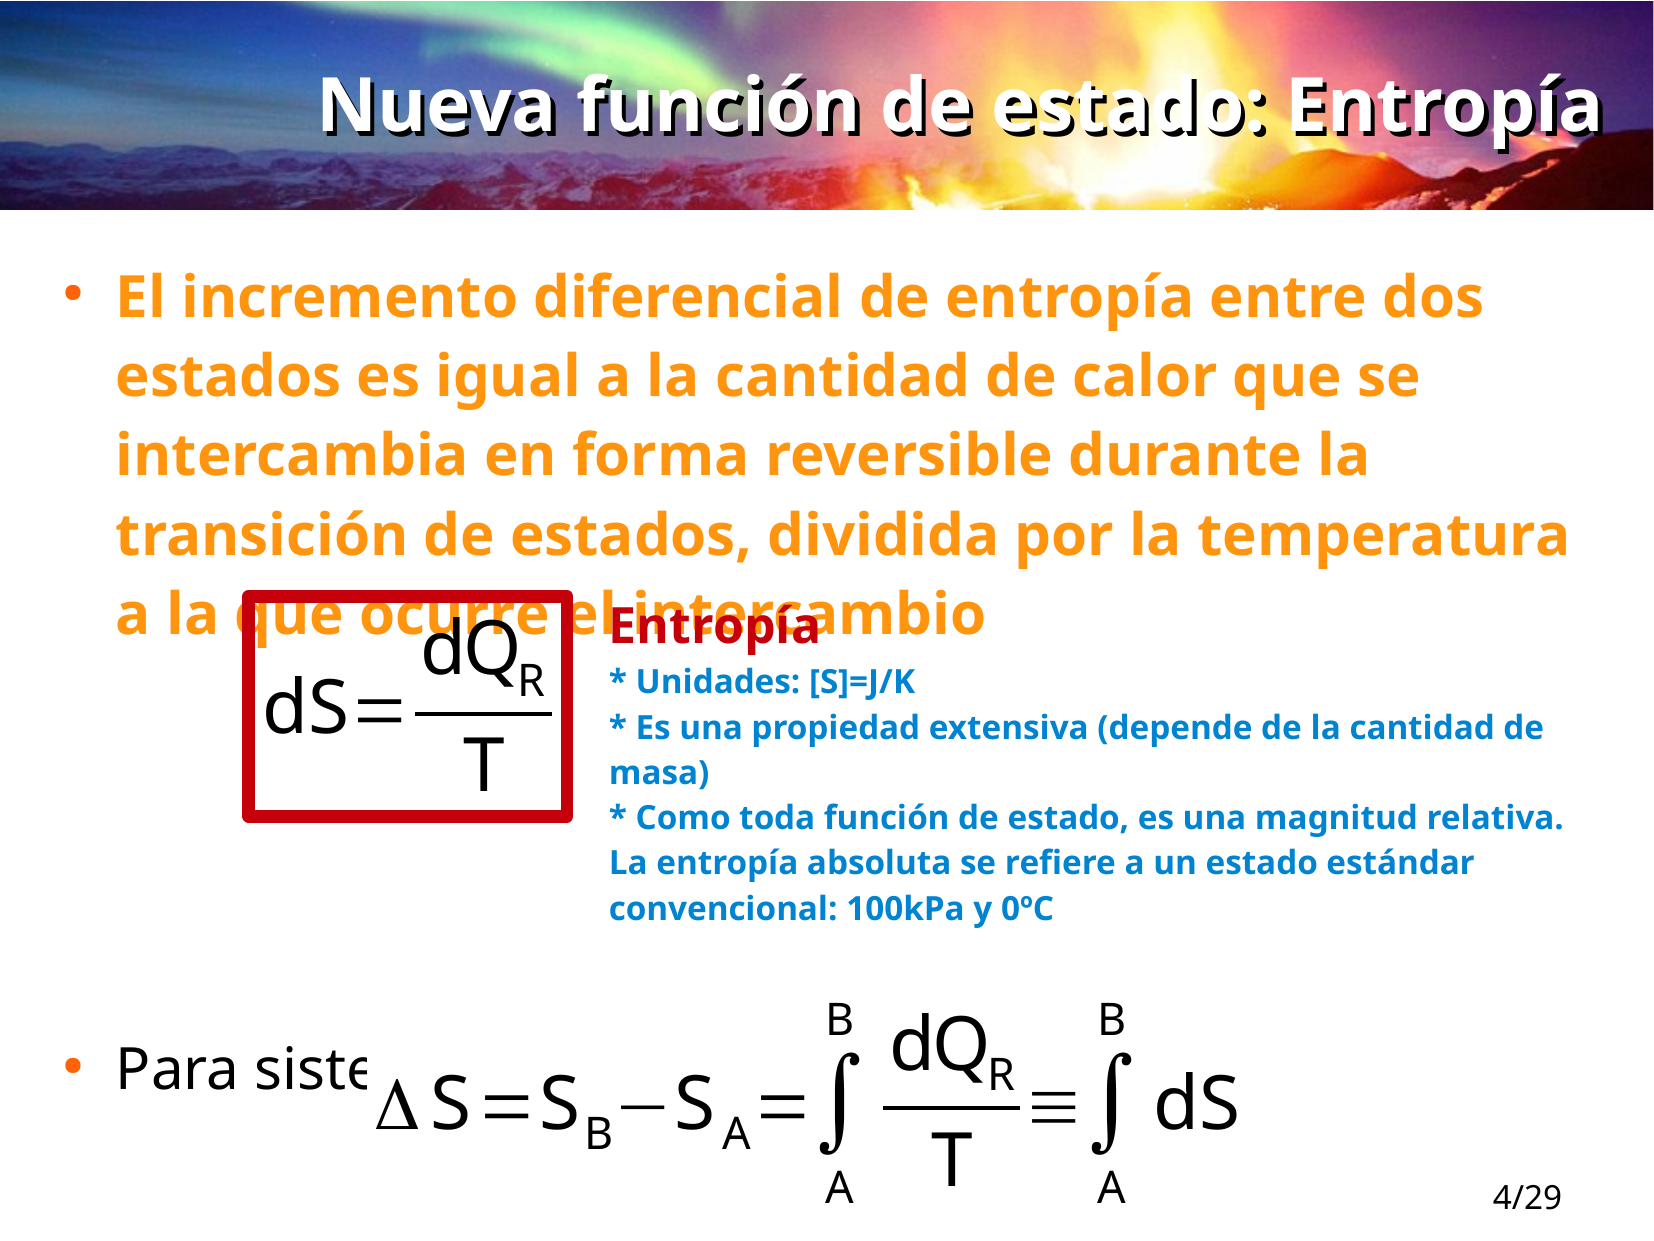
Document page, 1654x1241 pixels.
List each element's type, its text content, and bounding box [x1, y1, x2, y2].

picture [0, 1, 1654, 210]
list El incremento diferencial de entropía entre dos estados es igual a la cantidad de calor que se intercambia en forma reversible durante la transición de estados, dividida por la temperatura a la que ocurre el intercambio Para sistemas macroscópicos: [45, 255, 1606, 1156]
chart [366, 992, 1246, 1216]
title Nueva función de estado: Entropía [45, 15, 1606, 191]
text_box Entropía * Unidades: [S]=J/K * Es una propiedad extensiva (depende de la cantidad de masa) * Como toda función de estado, es una magnitud relativa. La entropía absoluta se refiere a un estado estándar convencional: 100kPa y 0ºC [594, 582, 1615, 849]
chart [255, 602, 561, 811]
